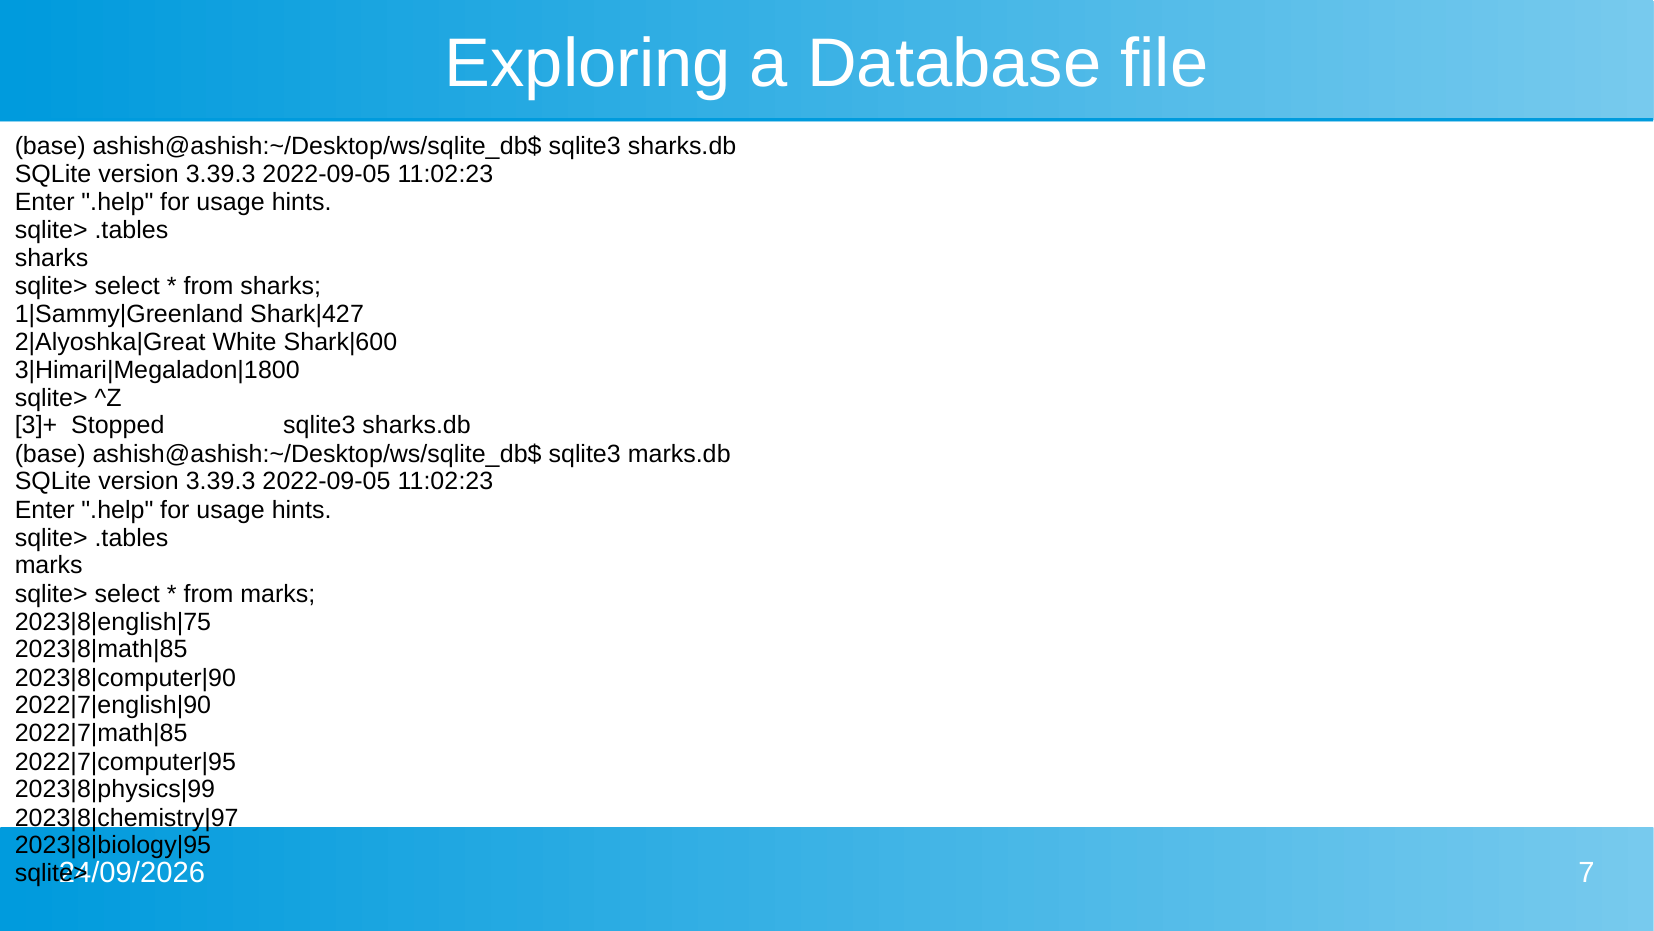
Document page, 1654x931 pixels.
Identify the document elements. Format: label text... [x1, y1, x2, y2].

title Exploring a Database file [59, 23, 1595, 103]
text_box (base) ashish@ashish:~/Desktop/ws/sqlite_db$ sqlite3 sharks.db SQLite version 3.39.3 2022-09-05 11:02:23 Enter ".help" for usage hints. sqlite> .tables sharks sqlite> select * from sharks; 1|Sammy|Greenland Shark|427 2|Alyoshka|Great White Shark|600 3|Himari|Megaladon|1800 sqlite> ^Z [3]+ Stopped sqlite3 sharks.db (base) ashish@ashish:~/Desktop/ws/sqlite_db$ sqlite3 marks.db SQLite version 3.39.3 2022-09-05 11:02:23 Enter ".help" for usage hints. sqlite> .tables marks sqlite> select * from marks; 2023|8|english|75 2023|8|math|85 2023|8|computer|90 2022|7|english|90 2022|7|math|85 2022|7|computer|95 2023|8|physics|99 2023|8|chemistry|97 2023|8|biology|95 sqlite> [0, 124, 1595, 931]
